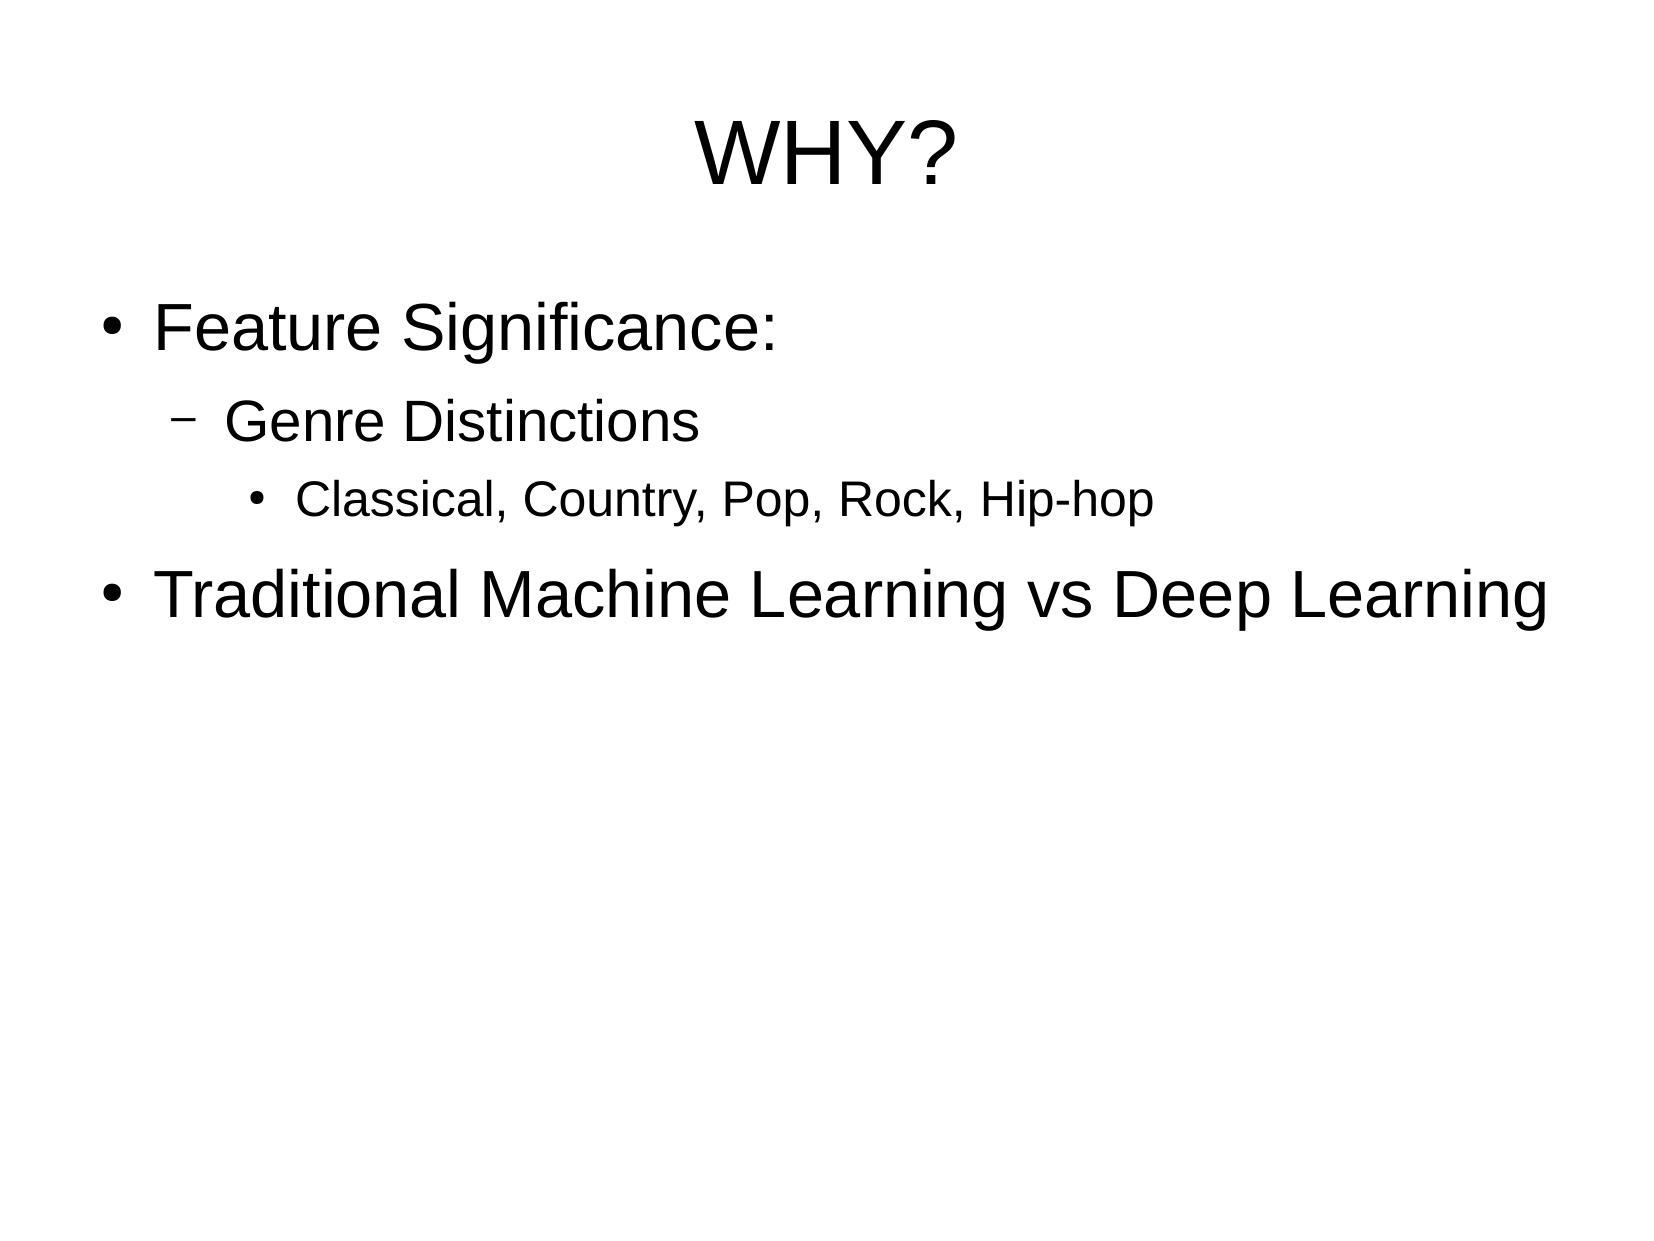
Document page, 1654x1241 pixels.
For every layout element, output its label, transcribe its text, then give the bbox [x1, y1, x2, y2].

list Feature Significance: Genre Distinctions Classical, Country, Pop, Rock, Hip-hop Traditional Machine Learning vs Deep Learning [82, 290, 1571, 1010]
title WHY? [82, 49, 1571, 257]
